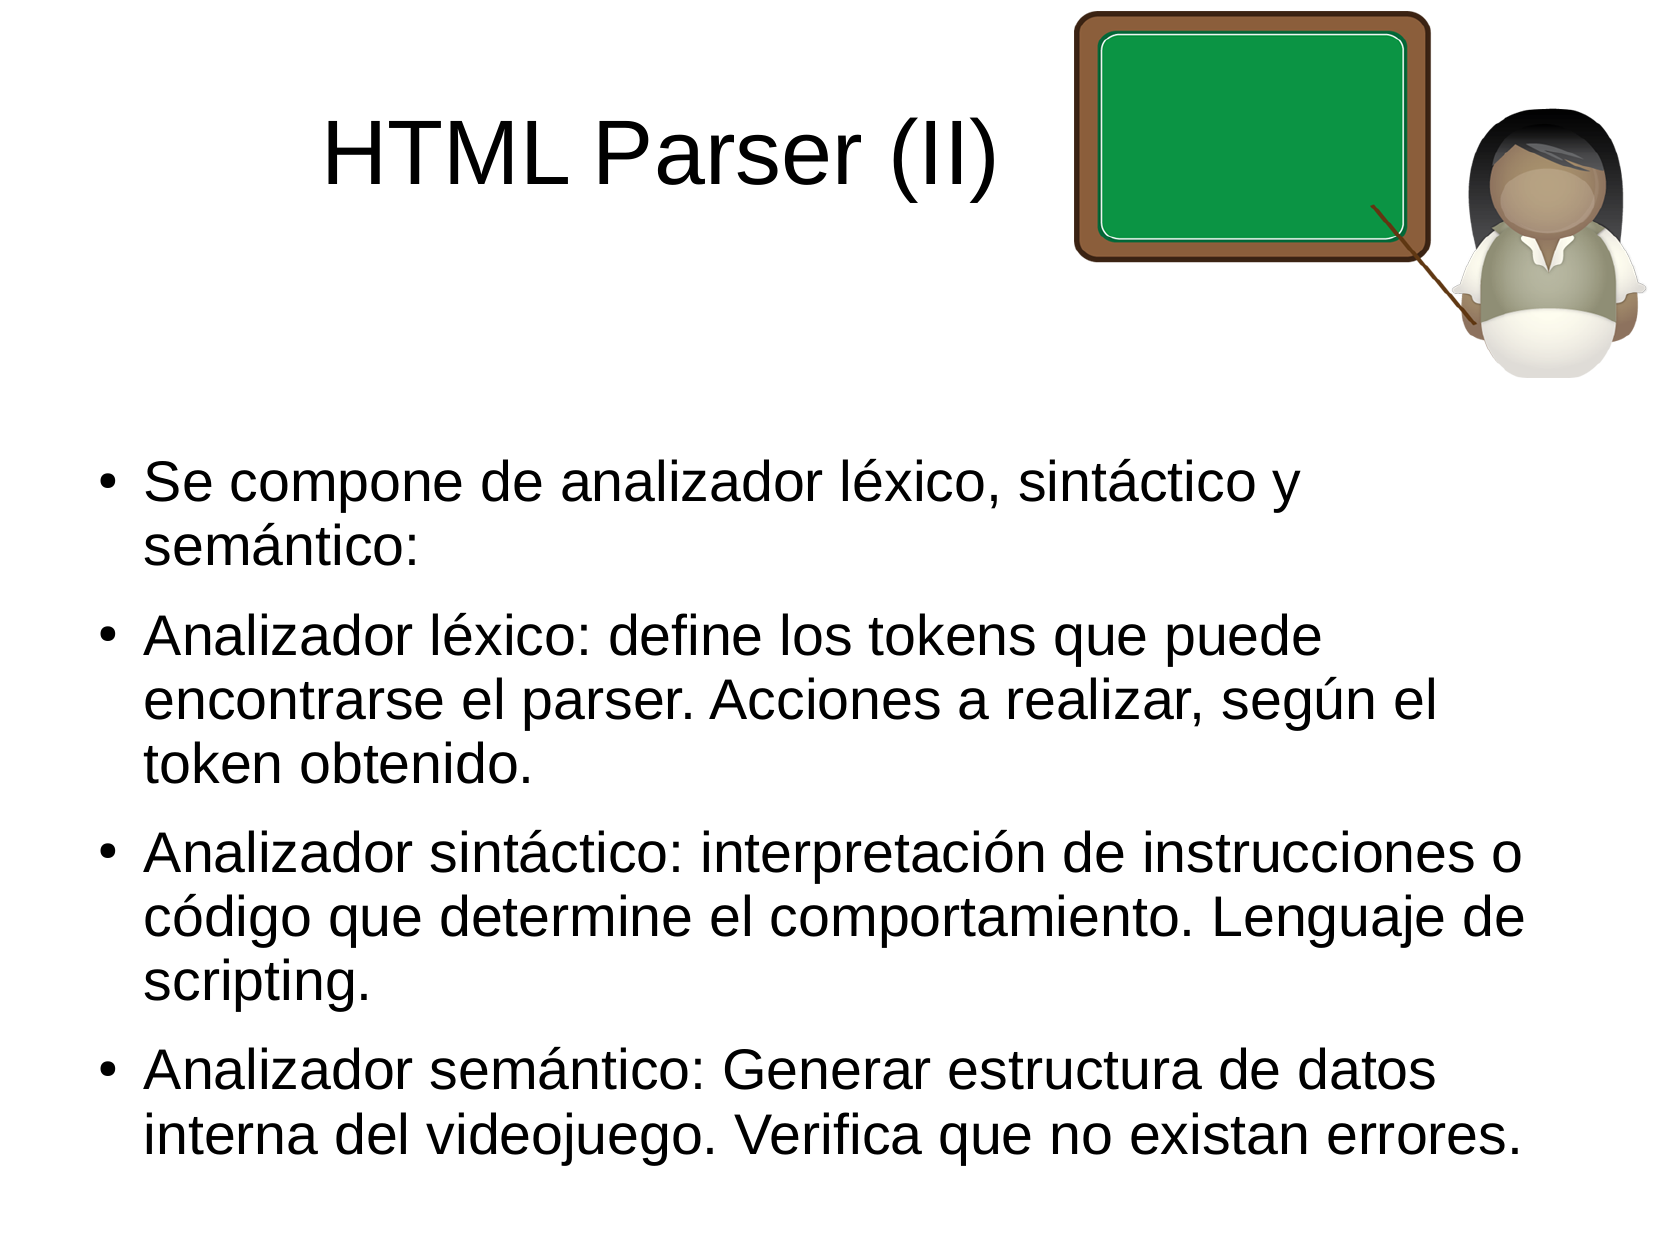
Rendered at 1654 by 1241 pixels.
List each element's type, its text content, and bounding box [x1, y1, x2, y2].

list Se compone de analizador léxico, sintáctico y semántico: Analizador léxico: define los tokens que puede encontrarse el parser. Acciones a realizar, según el token obtenido. Analizador sintáctico: interpretación de instrucciones o código que determine el comportamiento. Lenguaje de scripting. Analizador semántico: Generar estructura de datos interna del videojuego. Verifica que no existan errores. [82, 450, 1571, 1170]
title HTML Parser (II) [0, 49, 1074, 257]
picture [1074, 11, 1648, 378]
